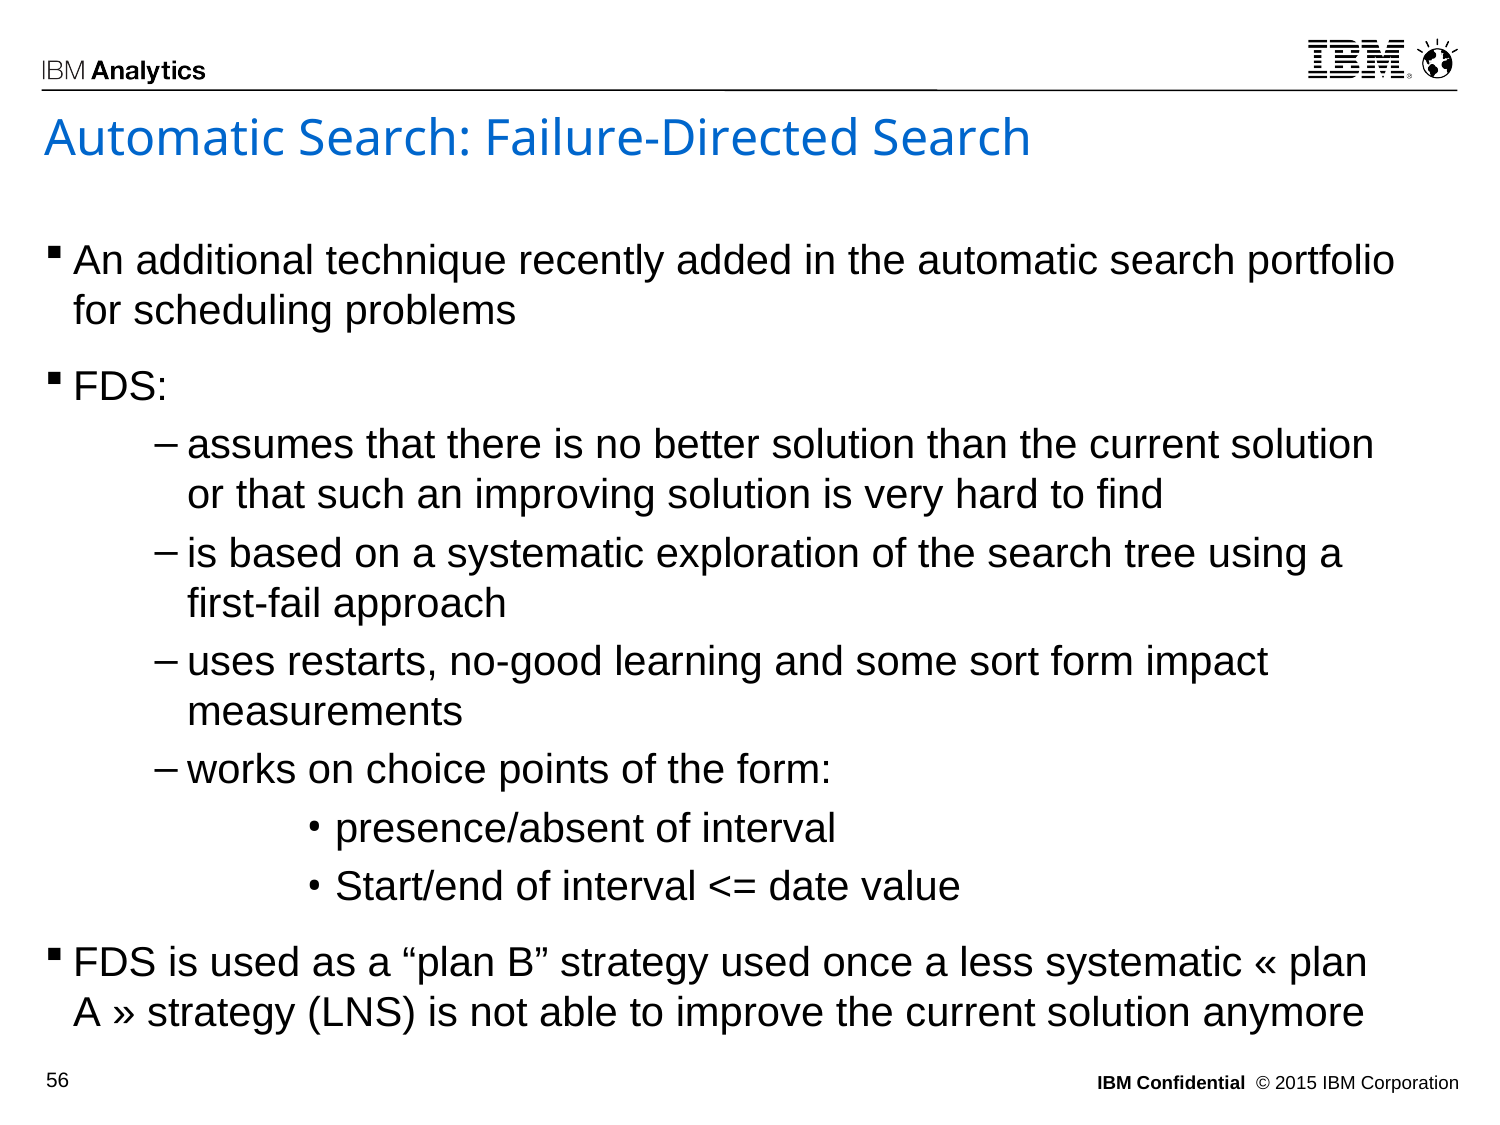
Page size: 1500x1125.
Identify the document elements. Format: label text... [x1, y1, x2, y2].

list An additional technique recently added in the automatic search portfolio for scheduling problems FDS: assumes that there is no better solution than the current solution or that such an improving solution is very hard to find is based on a systematic exploration of the search tree using a first-fail approach uses restarts, no-good learning and some sort form impact measurements works on choice points of the form: presence/absent of interval Start/end of interval <= date value FDS is used as a “plan B” strategy used once a less systematic « plan A » strategy (LNS) is not able to improve the current solution anymore [30, 224, 1426, 1066]
picture [24, 42, 224, 99]
picture [1294, 24, 1469, 91]
title Automatic Search: Failure-Directed Search [29, 97, 1500, 203]
